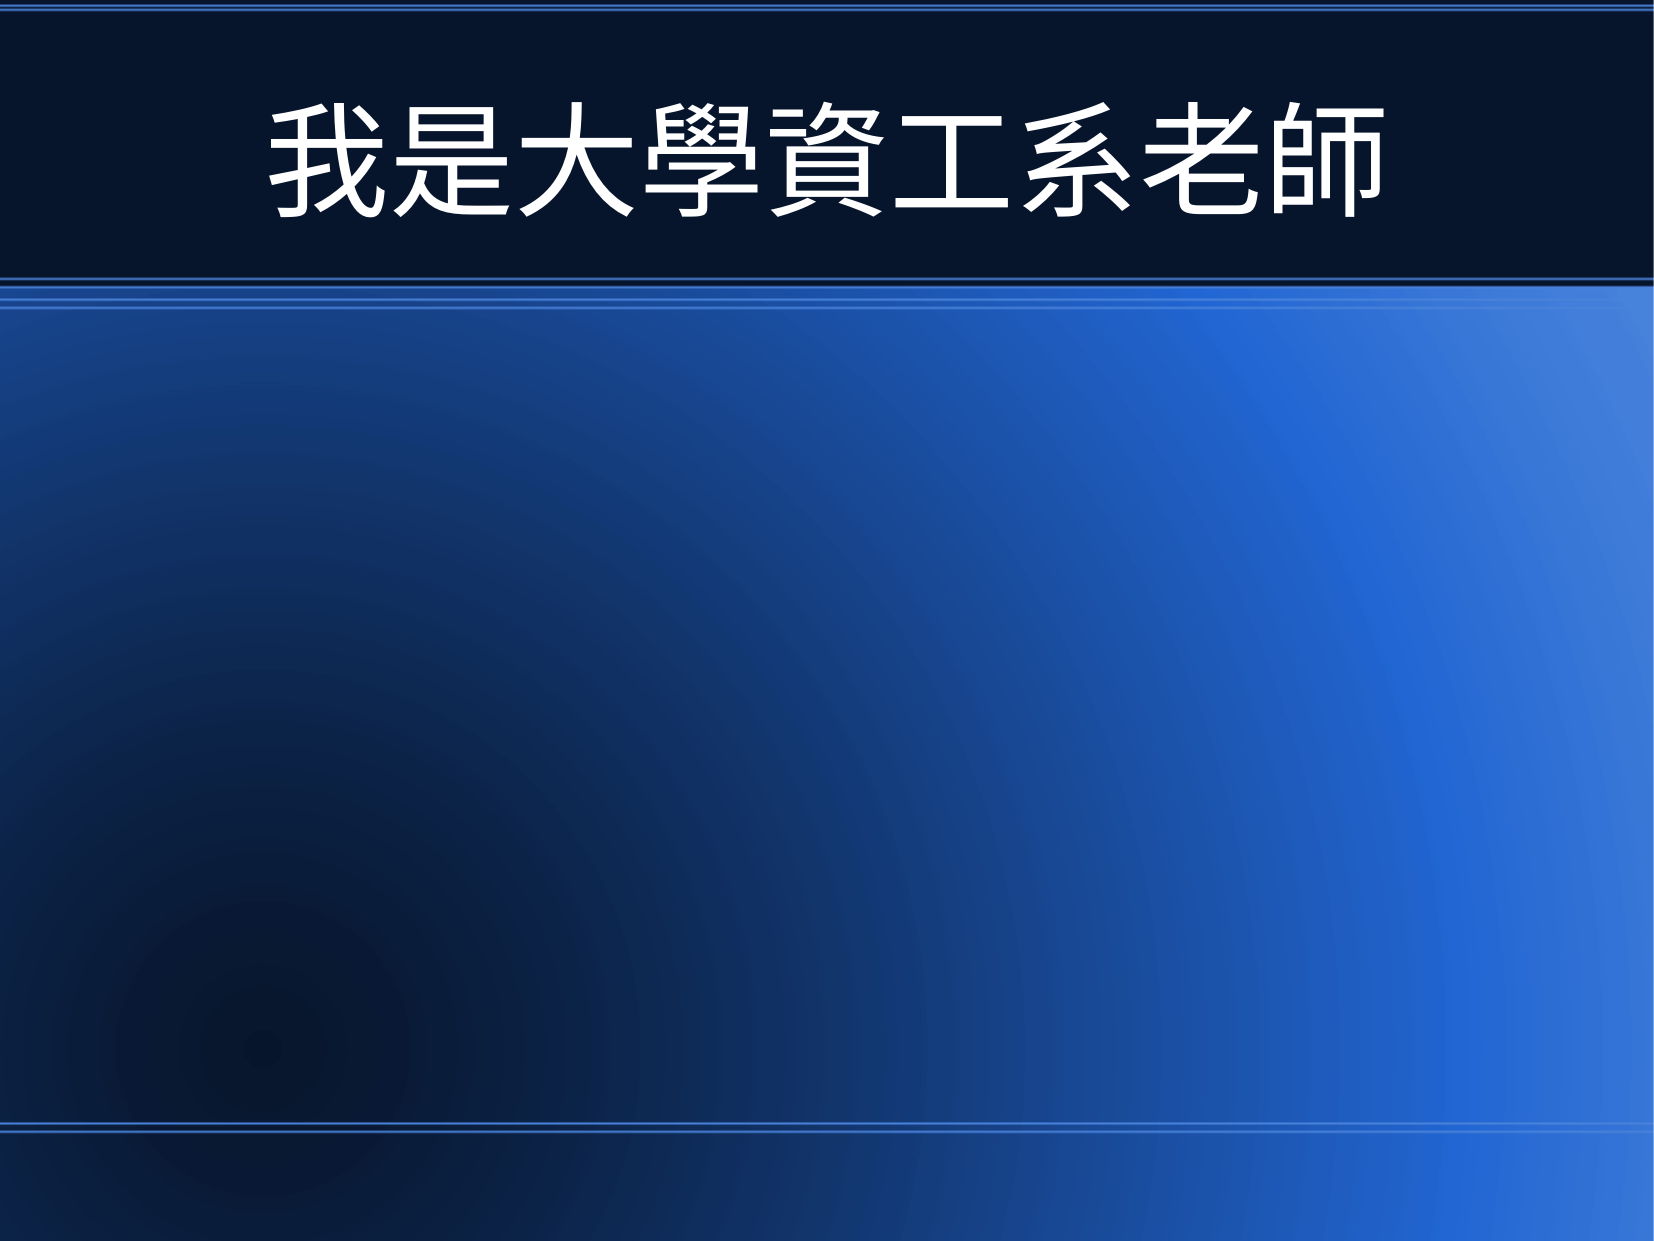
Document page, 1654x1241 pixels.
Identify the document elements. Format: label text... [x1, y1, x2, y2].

picture [0, 0, 1654, 1241]
title 我是大學資工系老師 [82, 49, 1571, 257]
